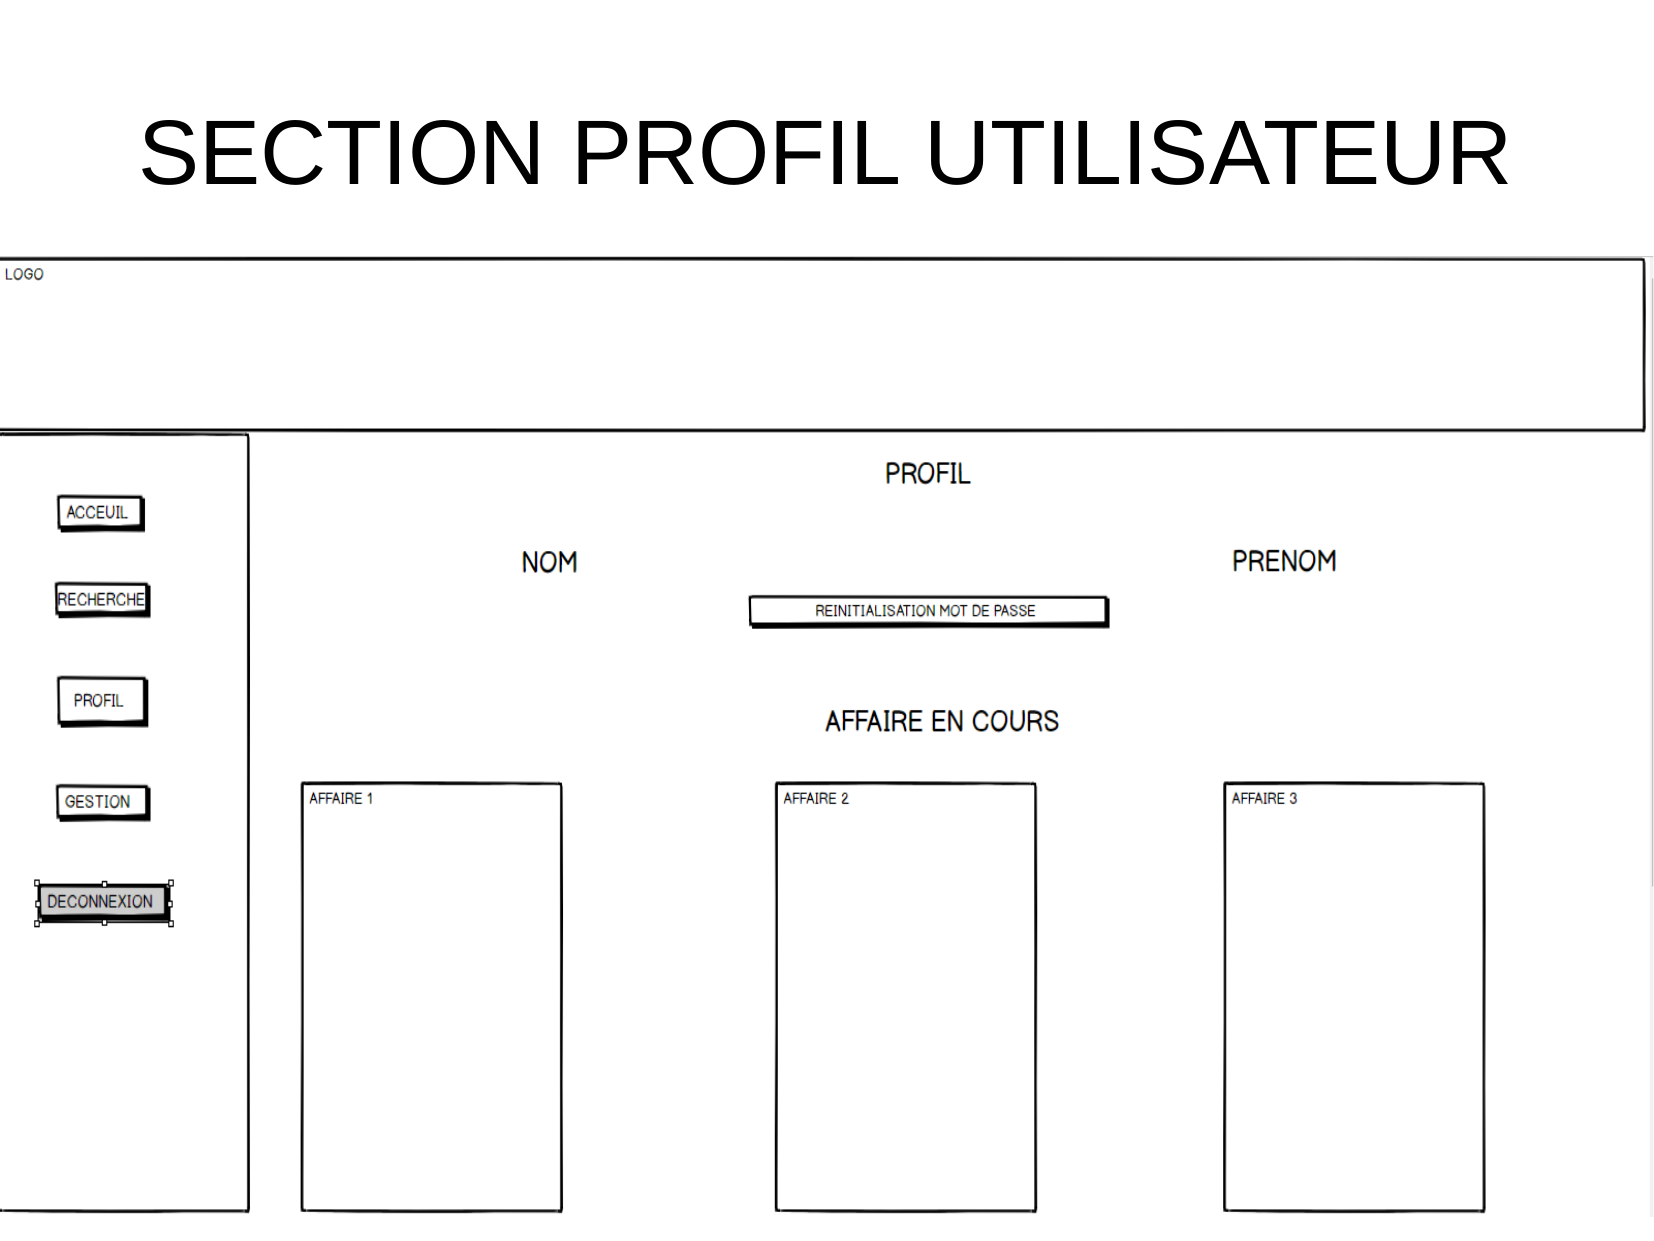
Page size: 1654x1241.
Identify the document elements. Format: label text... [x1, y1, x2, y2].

picture [0, 256, 1654, 1217]
title SECTION PROFIL UTILISATEUR [82, 49, 1571, 256]
